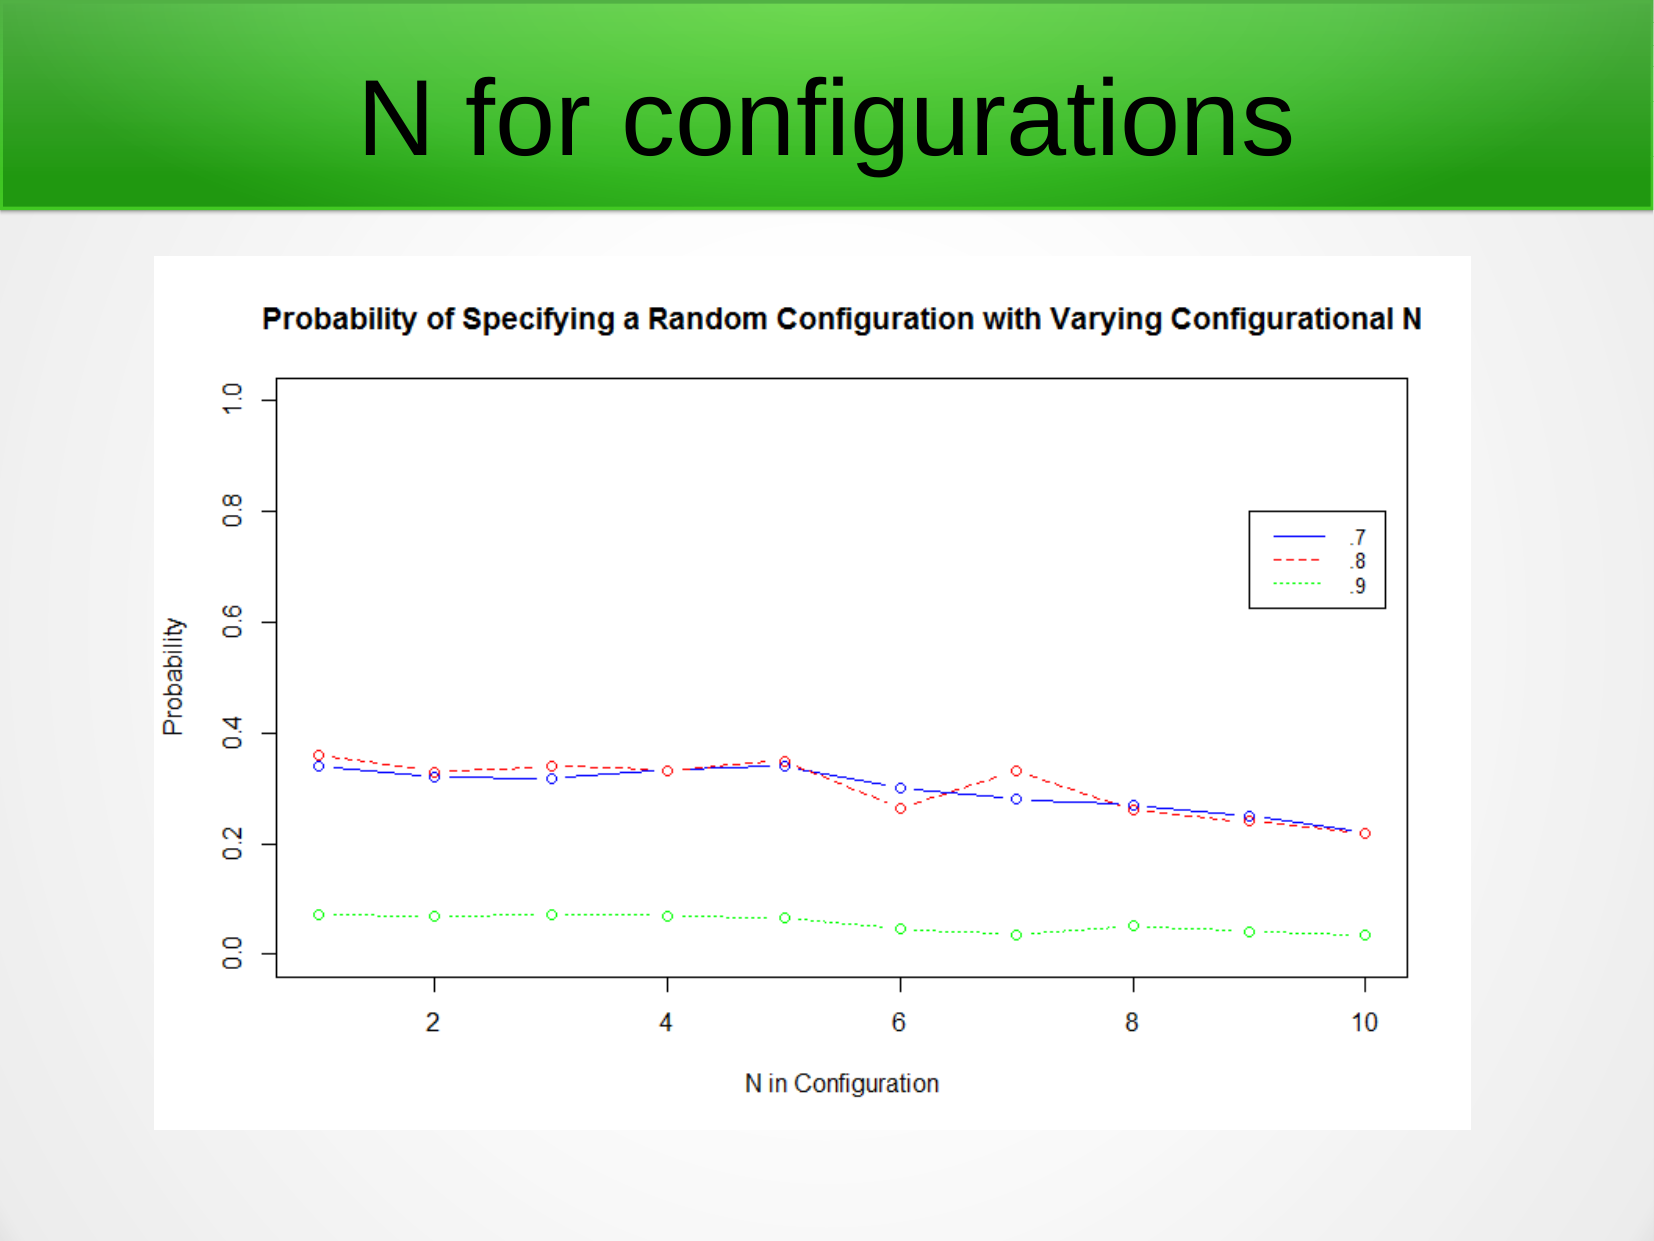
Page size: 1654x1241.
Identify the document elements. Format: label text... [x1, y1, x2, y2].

title N for configurations [82, 47, 1571, 189]
picture [154, 256, 1471, 1130]
